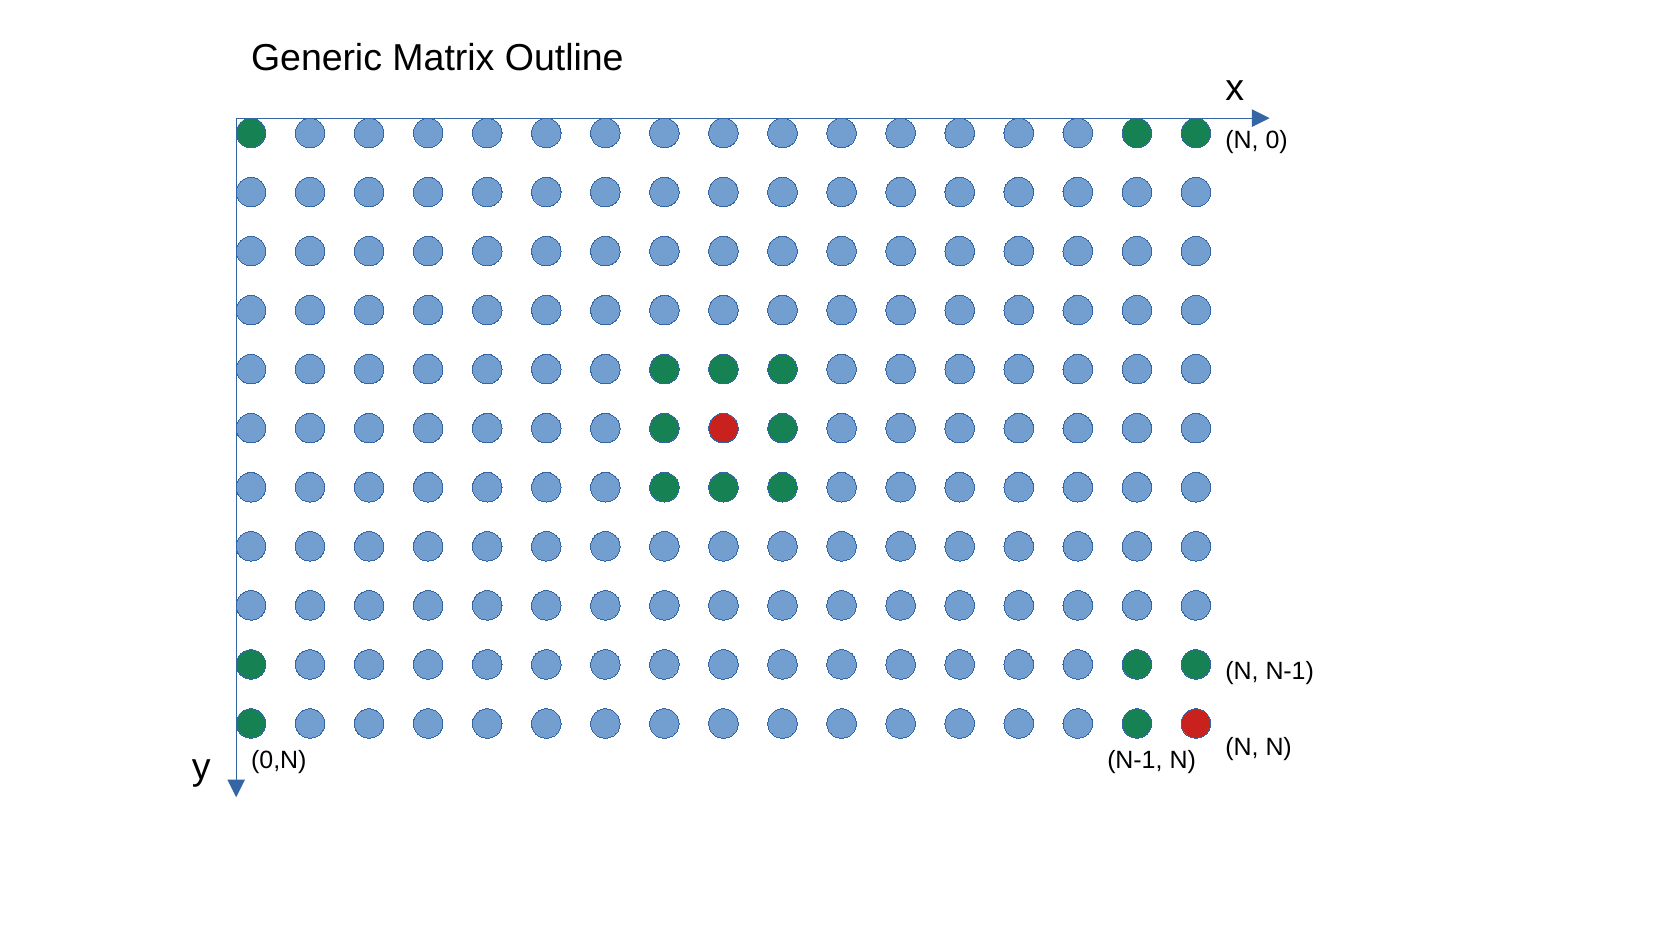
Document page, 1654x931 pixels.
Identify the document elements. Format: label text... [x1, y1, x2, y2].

text_box y [177, 738, 237, 796]
text_box [649, 236, 680, 266]
text_box [1062, 354, 1093, 384]
text_box [767, 118, 798, 148]
text_box [649, 177, 680, 207]
text_box [767, 354, 798, 384]
text_box [236, 354, 266, 384]
text_box [649, 649, 680, 680]
text_box [885, 236, 916, 266]
text_box [767, 649, 798, 680]
text_box [531, 236, 562, 266]
text_box [1122, 413, 1152, 443]
text_box [295, 295, 325, 325]
text_box [708, 649, 739, 680]
text_box [767, 531, 798, 562]
text_box x [1210, 59, 1270, 116]
text_box [295, 531, 325, 562]
text_box [413, 413, 443, 443]
text_box [1181, 649, 1210, 680]
text_box [354, 708, 384, 739]
text_box [826, 531, 857, 562]
text_box [1062, 590, 1093, 621]
text_box [826, 413, 857, 443]
text_box [236, 649, 266, 680]
text_box [590, 649, 621, 680]
text_box [1122, 590, 1152, 621]
text_box [413, 177, 443, 207]
text_box [236, 118, 266, 148]
text_box [649, 354, 680, 384]
text_box [649, 413, 680, 443]
text_box [1062, 177, 1093, 207]
text_box [531, 590, 562, 621]
text_box [826, 177, 857, 207]
text_box [590, 354, 621, 384]
text_box [354, 472, 384, 503]
text_box [1062, 413, 1093, 443]
text_box (0,N) [236, 738, 325, 782]
text_box [1062, 118, 1093, 148]
text_box [236, 295, 266, 325]
text_box [1181, 413, 1211, 443]
text_box [295, 590, 325, 621]
text_box [1181, 590, 1211, 621]
text_box [885, 472, 916, 503]
text_box [472, 649, 503, 680]
text_box [826, 354, 857, 384]
text_box [472, 413, 503, 443]
text_box [1003, 118, 1034, 148]
text_box [885, 590, 916, 621]
text_box [1003, 236, 1034, 266]
text_box [826, 708, 857, 739]
text_box [1003, 354, 1034, 384]
text_box [1003, 649, 1034, 680]
text_box [1181, 472, 1211, 503]
text_box [649, 295, 680, 325]
text_box [472, 295, 503, 325]
text_box [649, 472, 680, 503]
text_box [413, 472, 443, 503]
text_box [472, 177, 503, 207]
text_box [531, 177, 562, 207]
text_box [944, 295, 975, 325]
text_box [413, 295, 443, 325]
text_box [1062, 708, 1093, 739]
text_box [531, 354, 562, 384]
text_box (N, N-1) [1210, 649, 1359, 693]
text_box [590, 236, 621, 266]
text_box [354, 413, 384, 443]
text_box [944, 708, 975, 739]
text_box [413, 649, 443, 680]
text_box [708, 118, 739, 148]
text_box [236, 531, 266, 562]
text_box [885, 354, 916, 384]
text_box [708, 590, 739, 621]
text_box [1062, 472, 1093, 503]
text_box [413, 236, 443, 266]
text_box [531, 531, 562, 562]
text_box [1062, 649, 1093, 680]
text_box [354, 531, 384, 562]
text_box [531, 708, 562, 739]
text_box [649, 708, 680, 739]
text_box [767, 236, 798, 266]
text_box [1122, 354, 1152, 384]
text_box [826, 295, 857, 325]
text_box [708, 413, 739, 443]
text_box [885, 708, 916, 739]
text_box [295, 118, 325, 148]
text_box [944, 354, 975, 384]
text_box [885, 649, 916, 680]
text_box [236, 177, 266, 207]
text_box [708, 354, 739, 384]
text_box [1062, 236, 1093, 266]
text_box [826, 472, 857, 503]
text_box [1181, 354, 1211, 384]
text_box [295, 236, 325, 266]
text_box [590, 708, 621, 739]
text_box [295, 472, 325, 503]
text_box [472, 118, 503, 148]
text_box [1122, 472, 1152, 503]
text_box [1062, 295, 1093, 325]
text_box [826, 118, 857, 148]
text_box [944, 472, 975, 503]
text_box [413, 531, 443, 562]
text_box [1003, 413, 1034, 443]
text_box [944, 531, 975, 562]
text_box [1122, 295, 1152, 325]
text_box [295, 177, 325, 207]
text_box [590, 531, 621, 562]
text_box [590, 413, 621, 443]
text_box [1122, 649, 1152, 680]
text_box [236, 236, 266, 266]
text_box [295, 649, 325, 680]
text_box [531, 472, 562, 503]
text_box [236, 413, 266, 443]
text_box [354, 295, 384, 325]
text_box [944, 590, 975, 621]
text_box [885, 295, 916, 325]
text_box (N, N) [1210, 724, 1329, 768]
text_box [767, 413, 798, 443]
text_box [472, 354, 503, 384]
text_box [885, 177, 916, 207]
text_box [236, 708, 266, 738]
text_box [1003, 590, 1034, 621]
text_box [1003, 472, 1034, 503]
text_box [1181, 177, 1211, 207]
text_box [590, 590, 621, 621]
text_box [708, 531, 739, 562]
text_box [767, 708, 798, 739]
text_box [531, 118, 562, 148]
text_box [354, 236, 384, 266]
text_box [531, 295, 562, 325]
text_box [649, 118, 680, 148]
text_box [1181, 295, 1211, 325]
text_box [708, 708, 739, 739]
text_box [1181, 236, 1211, 266]
text_box (N, 0) [1210, 118, 1329, 161]
text_box [767, 177, 798, 207]
text_box [1122, 177, 1152, 207]
text_box [472, 472, 503, 503]
text_box [590, 472, 621, 503]
text_box [413, 708, 443, 739]
text_box [708, 295, 739, 325]
text_box [472, 236, 503, 266]
text_box [1122, 531, 1152, 562]
text_box (N-1, N) [1092, 738, 1241, 782]
text_box [1003, 177, 1034, 207]
text_box [944, 649, 975, 680]
text_box [1003, 531, 1034, 562]
text_box [1181, 531, 1211, 562]
text_box [1062, 531, 1093, 562]
text_box [531, 649, 562, 680]
text_box [826, 236, 857, 266]
text_box [944, 236, 975, 266]
text_box [1122, 236, 1152, 266]
text_box [531, 413, 562, 443]
text_box [590, 177, 621, 207]
text_box [472, 590, 503, 621]
text_box [472, 708, 503, 739]
text_box [236, 472, 266, 503]
text_box [1003, 708, 1034, 739]
text_box [236, 590, 266, 621]
text_box [295, 708, 325, 738]
text_box [354, 649, 384, 680]
text_box [590, 118, 621, 148]
text_box [1122, 118, 1152, 148]
text_box [649, 590, 680, 621]
text_box [767, 472, 798, 503]
text_box [590, 295, 621, 325]
text_box [767, 590, 798, 621]
text_box [1122, 708, 1152, 738]
text_box [944, 118, 975, 148]
text_box [354, 590, 384, 621]
text_box [649, 531, 680, 562]
text_box [295, 413, 325, 443]
text_box [354, 177, 384, 207]
text_box [413, 590, 443, 621]
text_box [413, 118, 443, 148]
text_box [1181, 118, 1210, 148]
text_box [826, 649, 857, 680]
text_box [708, 177, 739, 207]
text_box [944, 177, 975, 207]
text_box [885, 531, 916, 562]
text_box [708, 472, 739, 503]
text_box [472, 531, 503, 562]
text_box [944, 413, 975, 443]
text_box [708, 236, 739, 266]
text_box [885, 118, 916, 148]
text_box Generic Matrix Outline [236, 29, 650, 89]
text_box [885, 413, 916, 443]
text_box [295, 354, 325, 384]
text_box [1003, 295, 1034, 325]
text_box [354, 354, 384, 384]
text_box [767, 295, 798, 325]
text_box [826, 590, 857, 621]
text_box [354, 118, 384, 148]
text_box [1181, 708, 1211, 738]
text_box [413, 354, 443, 384]
